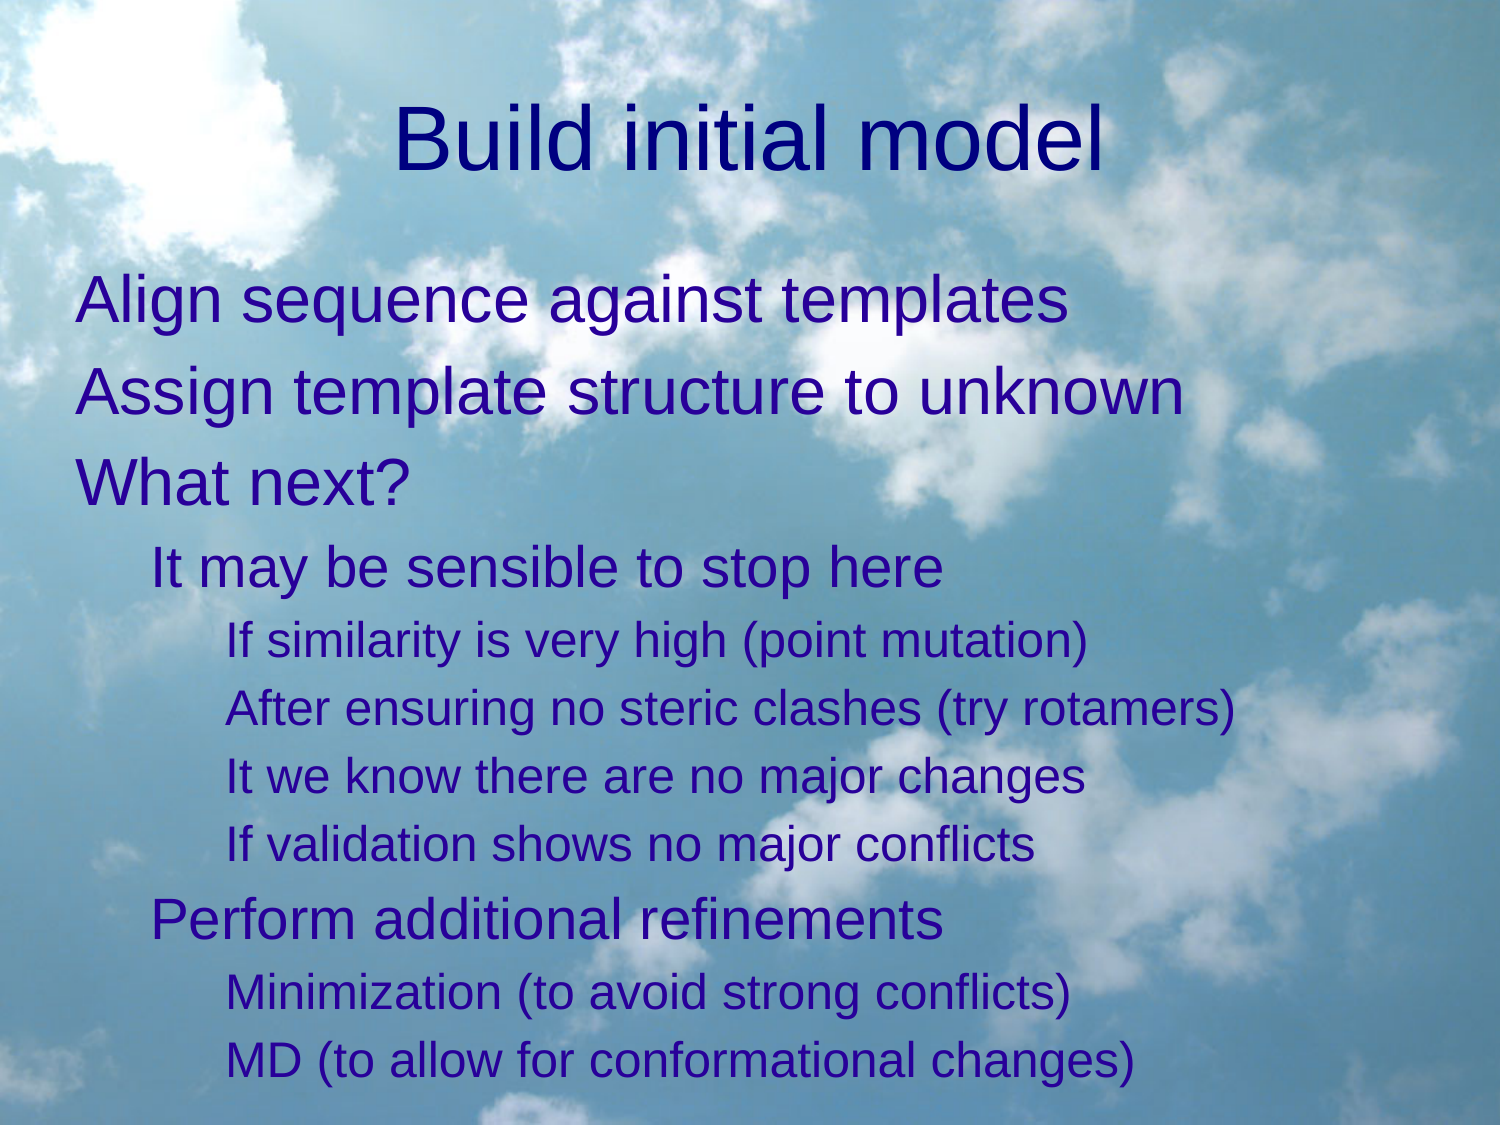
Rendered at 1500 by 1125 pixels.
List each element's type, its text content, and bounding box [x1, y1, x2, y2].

list Align sequence against templates Assign template structure to unknown What next? It may be sensible to stop here If similarity is very high (point mutation) After ensuring no steric clashes (try rotamers) It we know there are no major changes If validation shows no major conflicts Perform additional refinements Minimization (to avoid strong conflicts) MD (to allow for conformational changes) [75, 262, 1426, 1089]
title Build initial model [75, 52, 1426, 226]
picture [0, 0, 1500, 1125]
